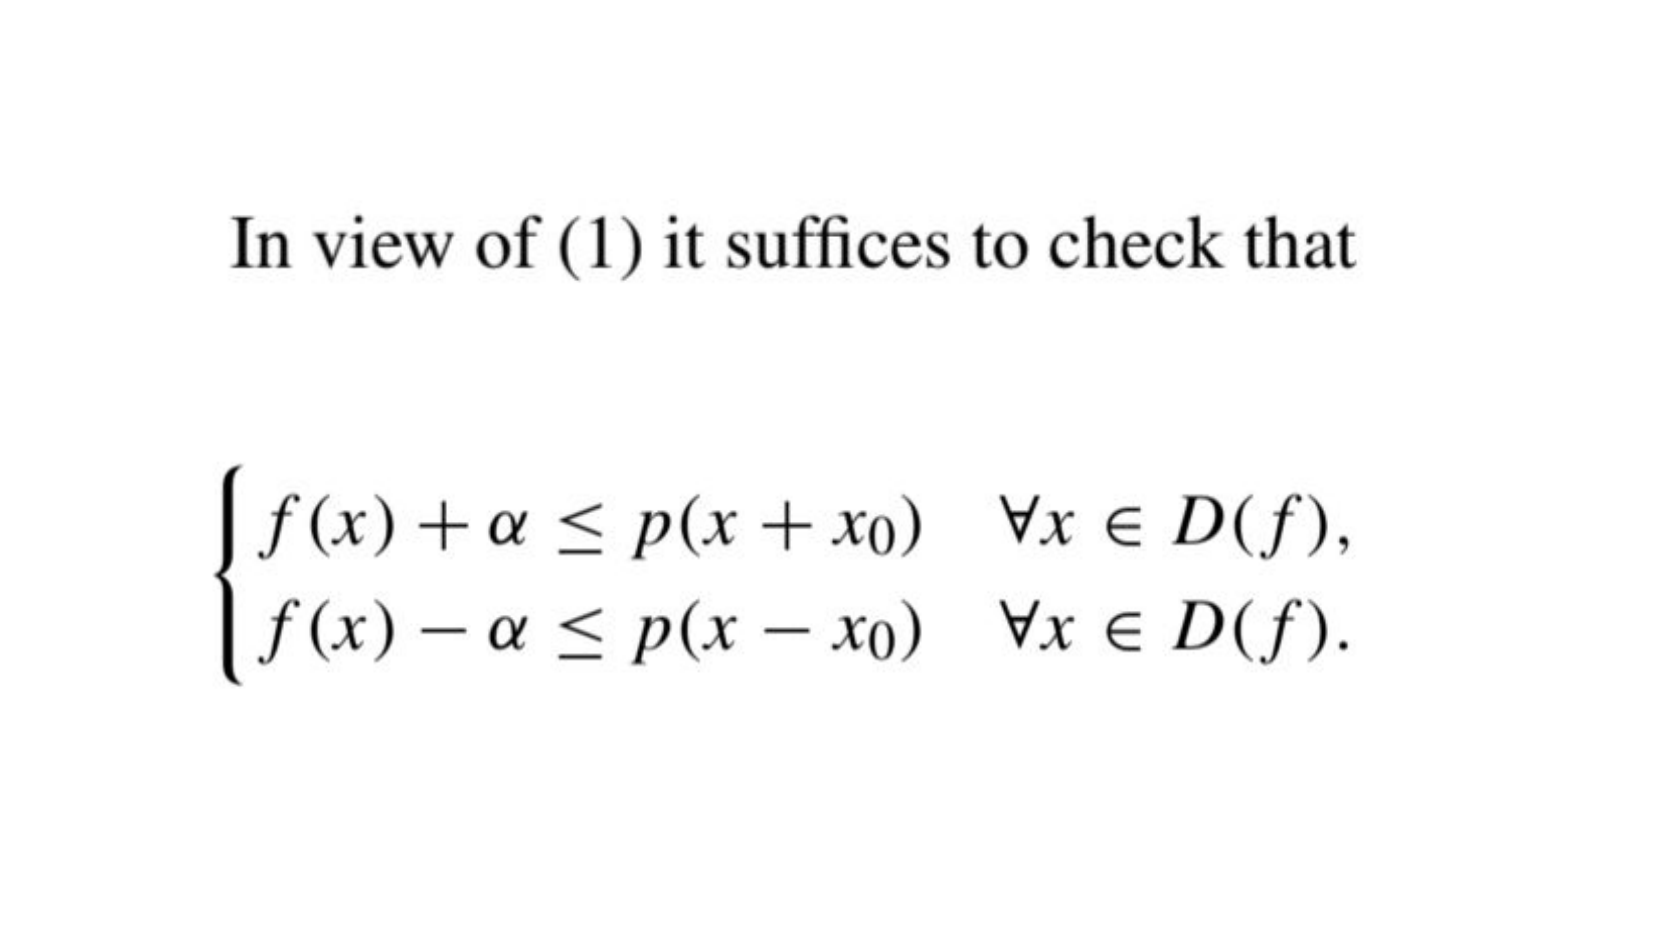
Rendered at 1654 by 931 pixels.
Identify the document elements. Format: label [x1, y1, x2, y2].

picture [112, 149, 1597, 413]
picture [133, 414, 1501, 713]
